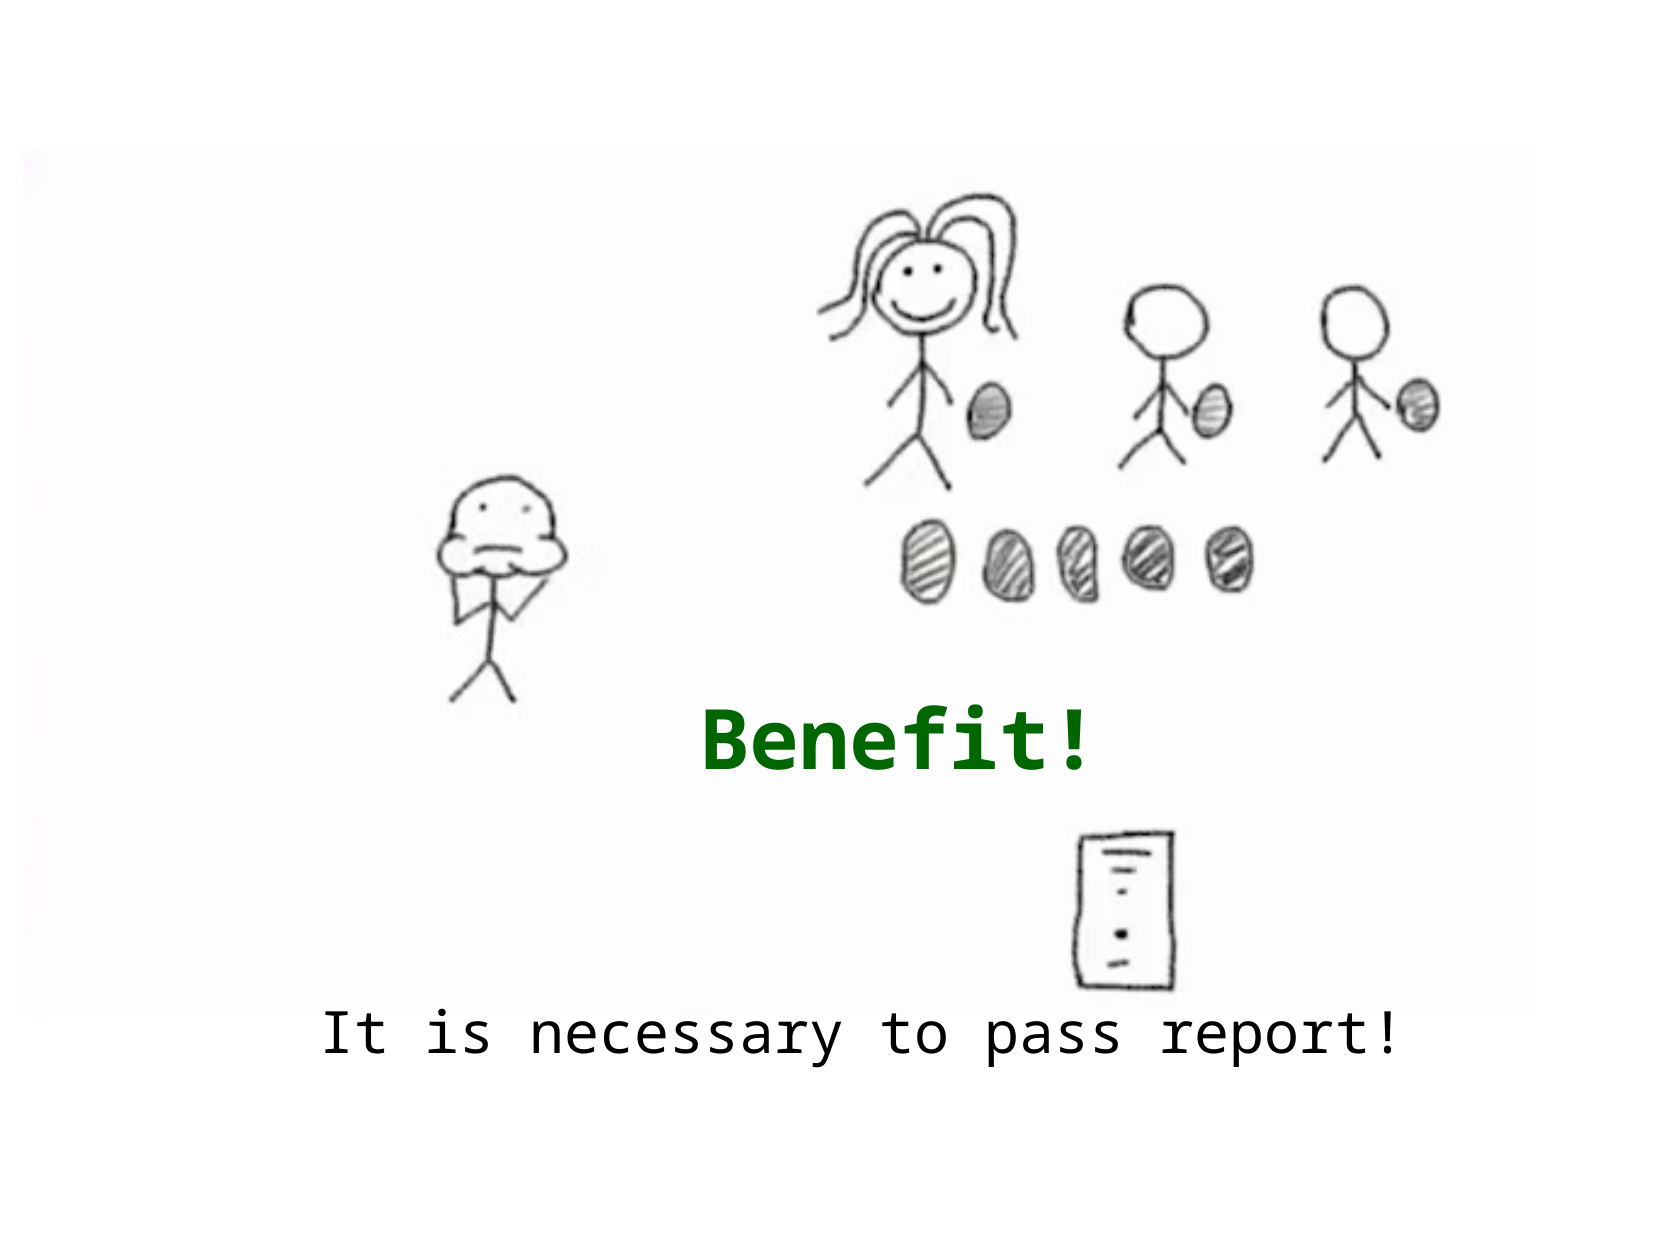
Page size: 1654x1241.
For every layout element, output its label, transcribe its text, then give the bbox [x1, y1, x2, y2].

text_box Benefit! [685, 673, 1276, 783]
title It is necessary to pass report! [118, 926, 1607, 1134]
picture [23, 151, 1536, 1016]
